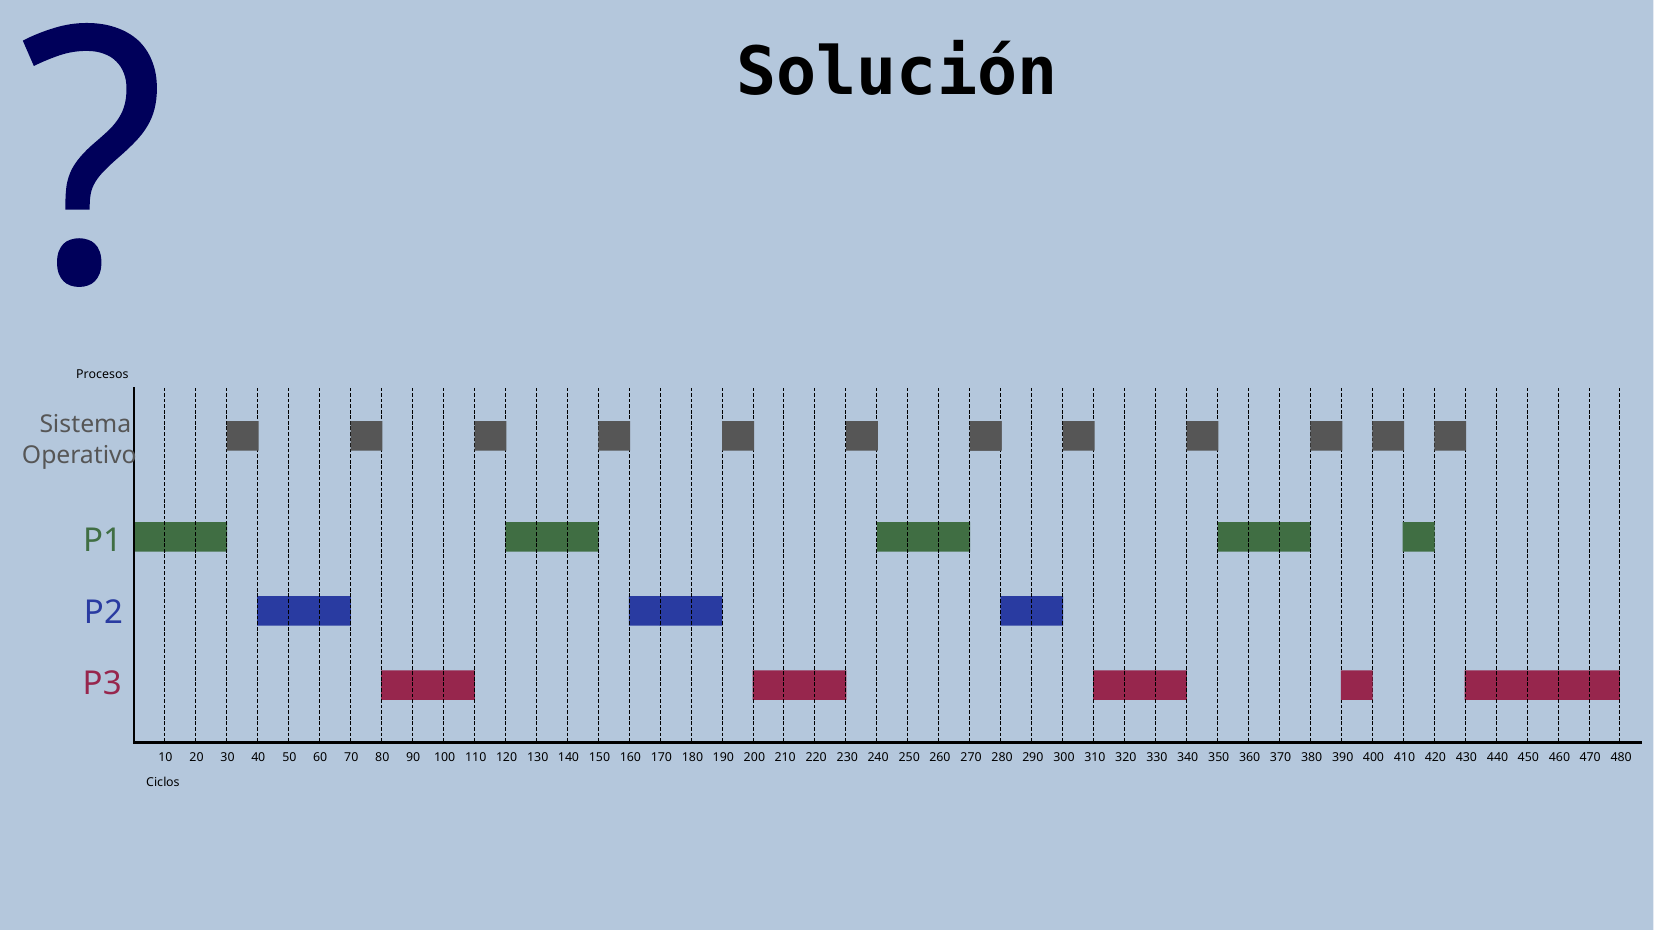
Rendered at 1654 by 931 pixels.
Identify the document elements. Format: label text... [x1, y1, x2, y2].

title Solución [223, 13, 1571, 130]
picture [13, 12, 168, 292]
picture [0, 369, 1643, 788]
